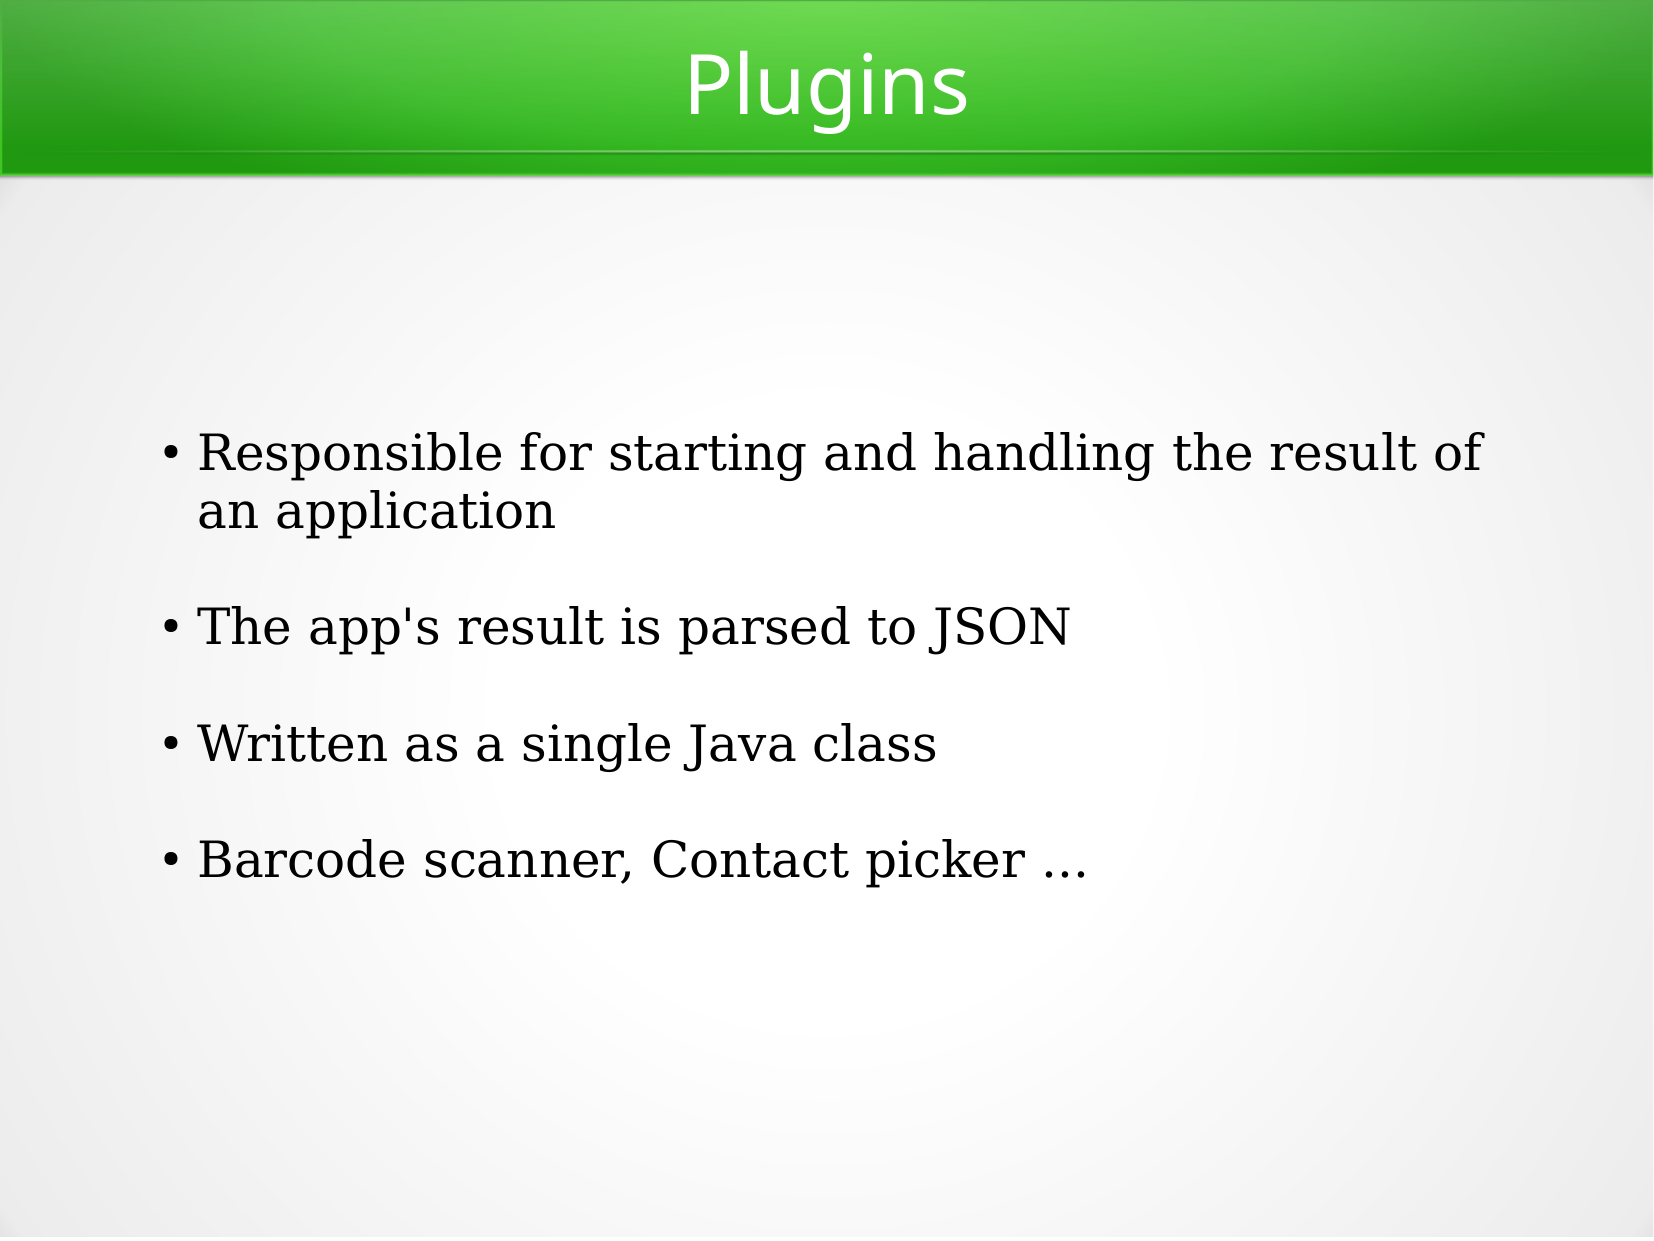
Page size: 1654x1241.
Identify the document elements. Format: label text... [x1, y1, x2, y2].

picture [0, 0, 1654, 1237]
text_box Responsible for starting and handling the result of an application The app's result is parsed to JSON Written as a single Java class Barcode scanner, Contact picker ... [147, 416, 1536, 1016]
title Plugins [82, 0, 1571, 191]
